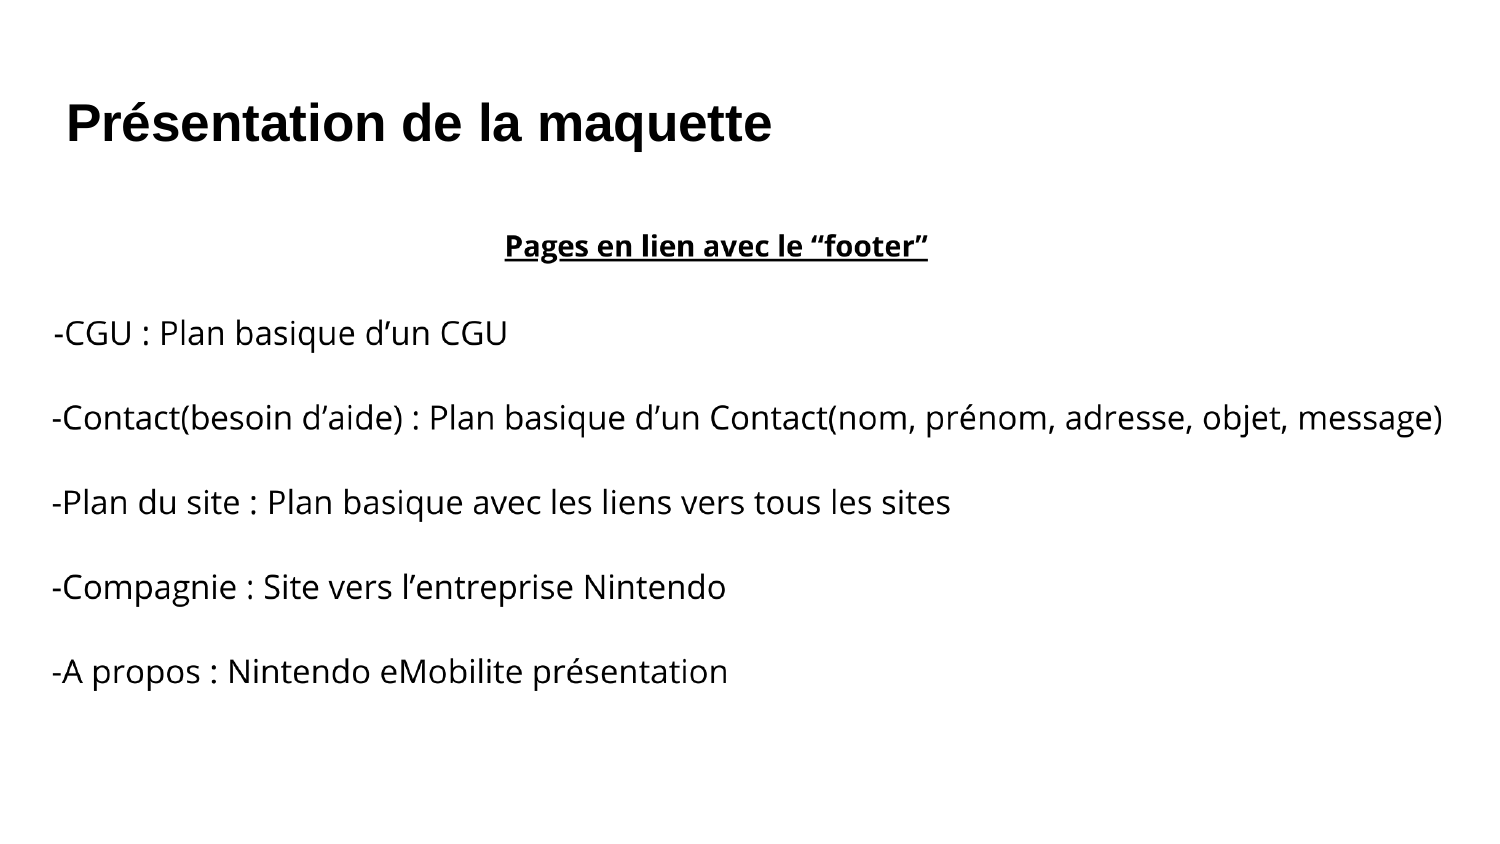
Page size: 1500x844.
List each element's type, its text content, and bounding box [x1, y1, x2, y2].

title Présentation de la maquette [51, 72, 1449, 167]
picture [51, 216, 1449, 844]
